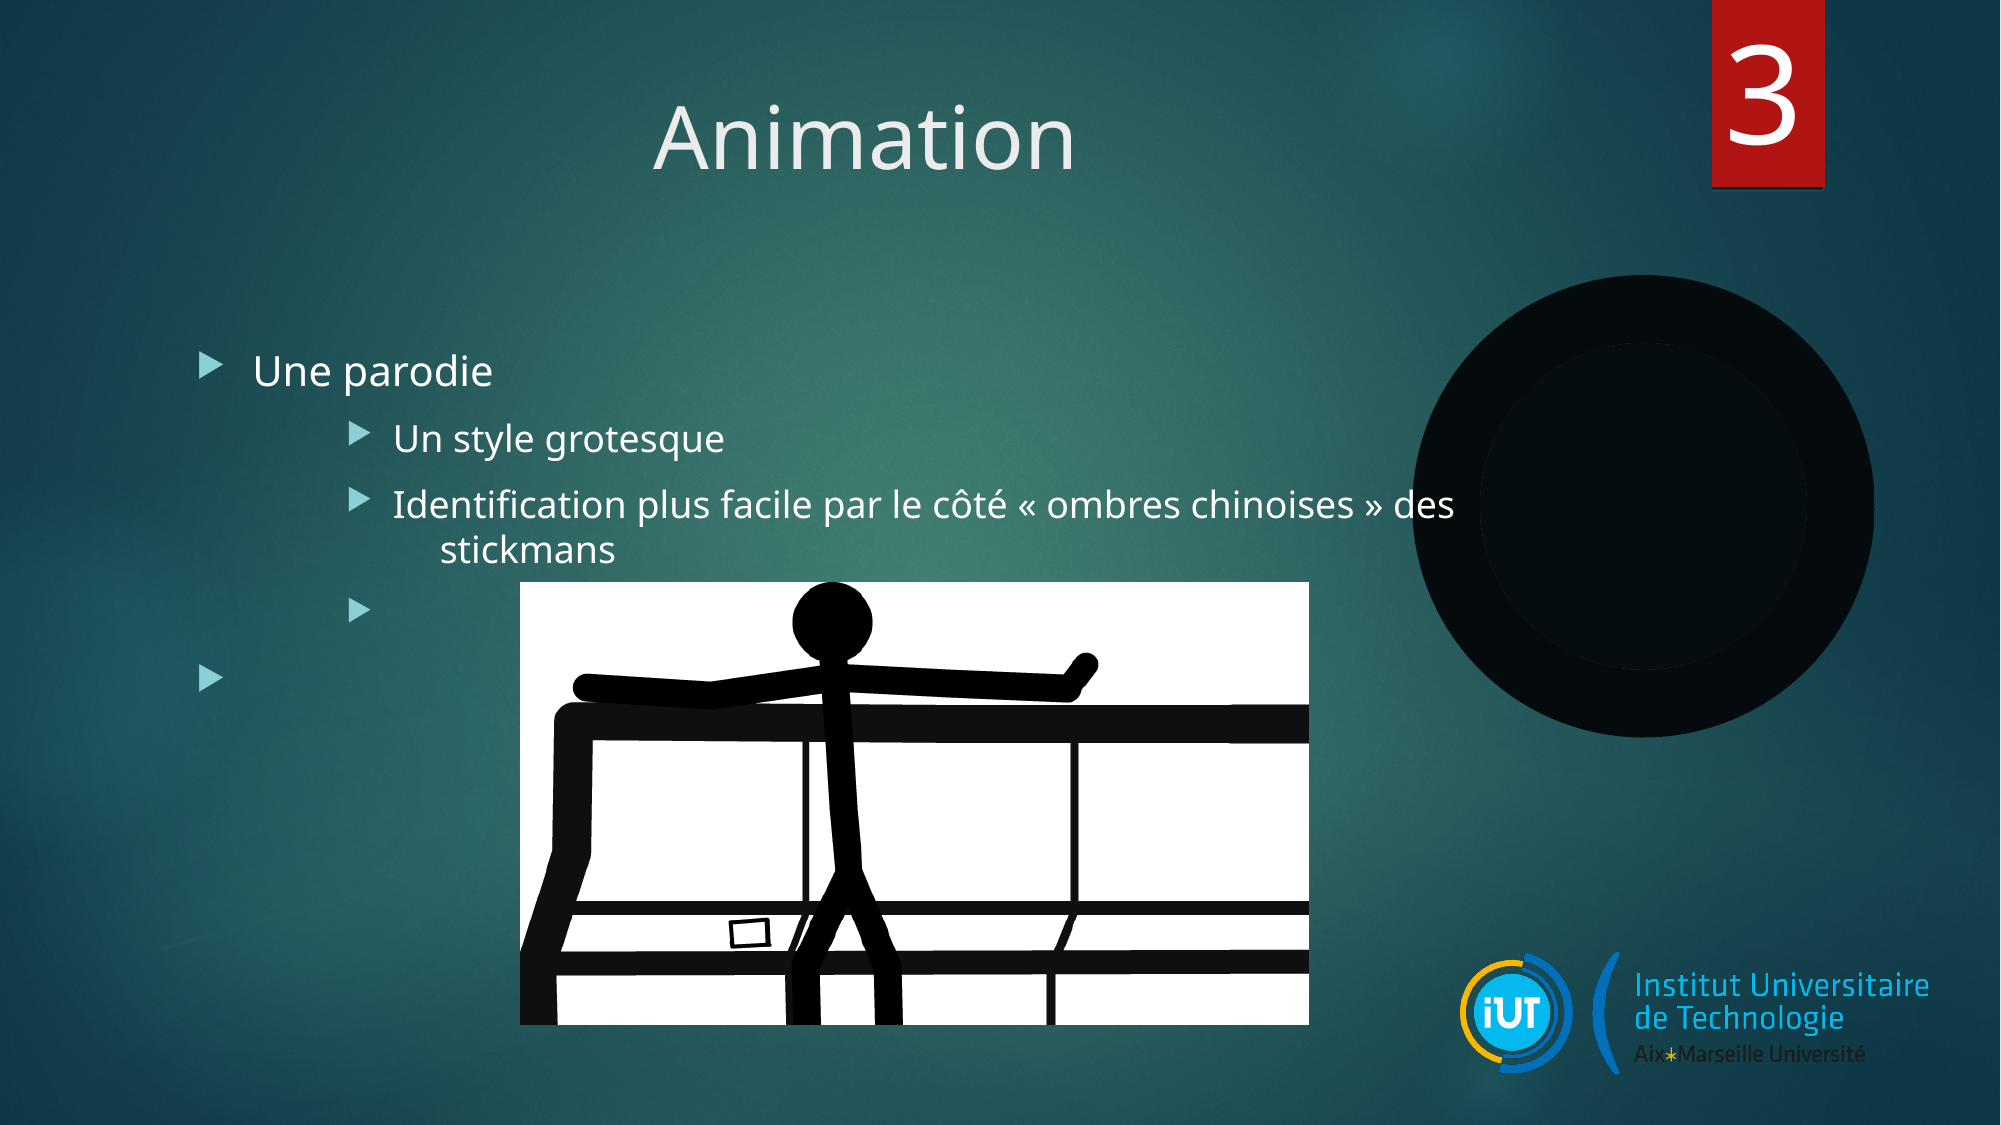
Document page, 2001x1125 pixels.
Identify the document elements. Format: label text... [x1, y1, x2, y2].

text_box 3 [1709, 0, 1821, 182]
title Animation [106, 74, 1649, 305]
picture [1429, 921, 1960, 1104]
picture [520, 582, 1309, 1026]
list Une parodie Un style grotesque Identification plus facile par le côté « ombres chinoises » des stickmans [181, 336, 1649, 1026]
